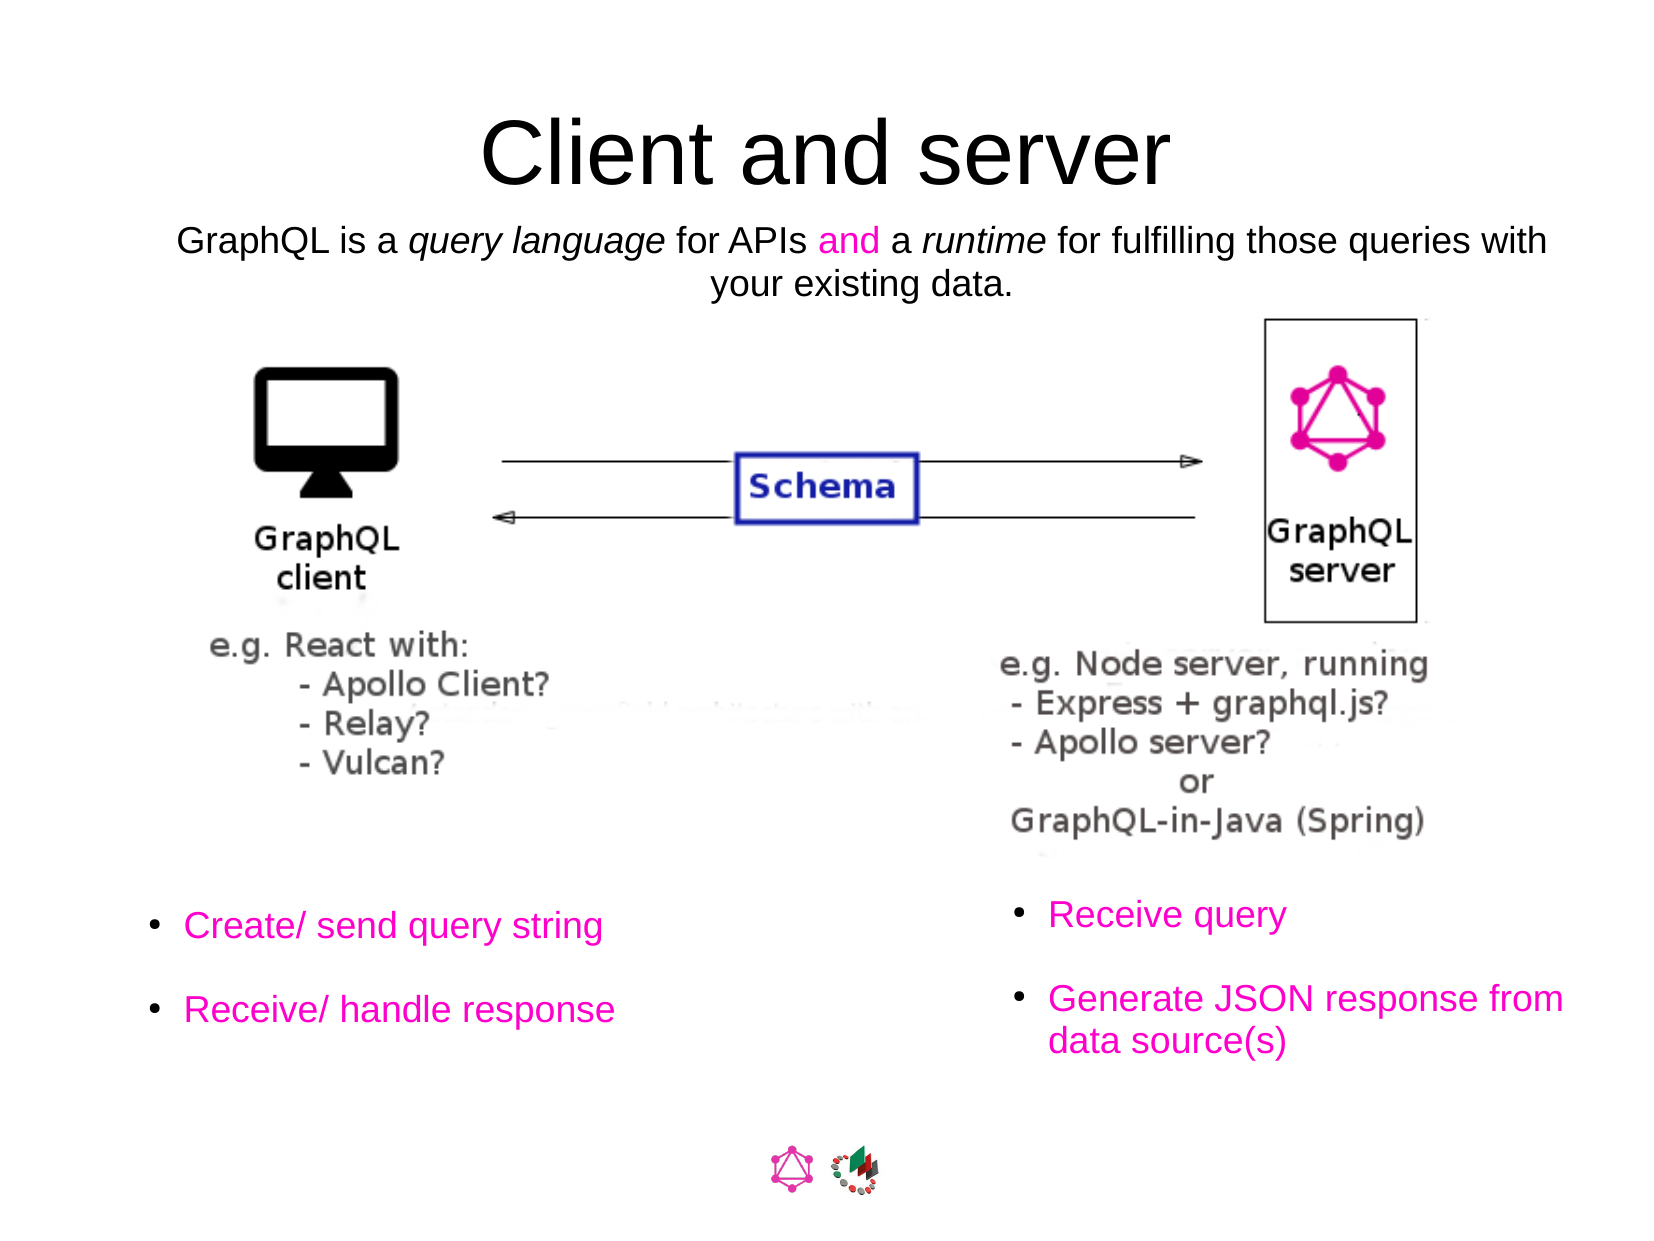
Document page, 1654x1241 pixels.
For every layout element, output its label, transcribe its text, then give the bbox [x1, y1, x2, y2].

text_box Receive query Generate JSON response from data source(s) [998, 885, 1583, 1069]
title Client and server [82, 49, 1571, 257]
text_box GraphQL is a query language for APIs and a runtime for fulfilling those queries with your existing data. [153, 212, 1571, 312]
picture [768, 1145, 816, 1193]
picture [194, 306, 1459, 898]
text_box Create/ send query string Receive/ handle response [133, 897, 686, 1081]
picture [826, 1141, 886, 1202]
